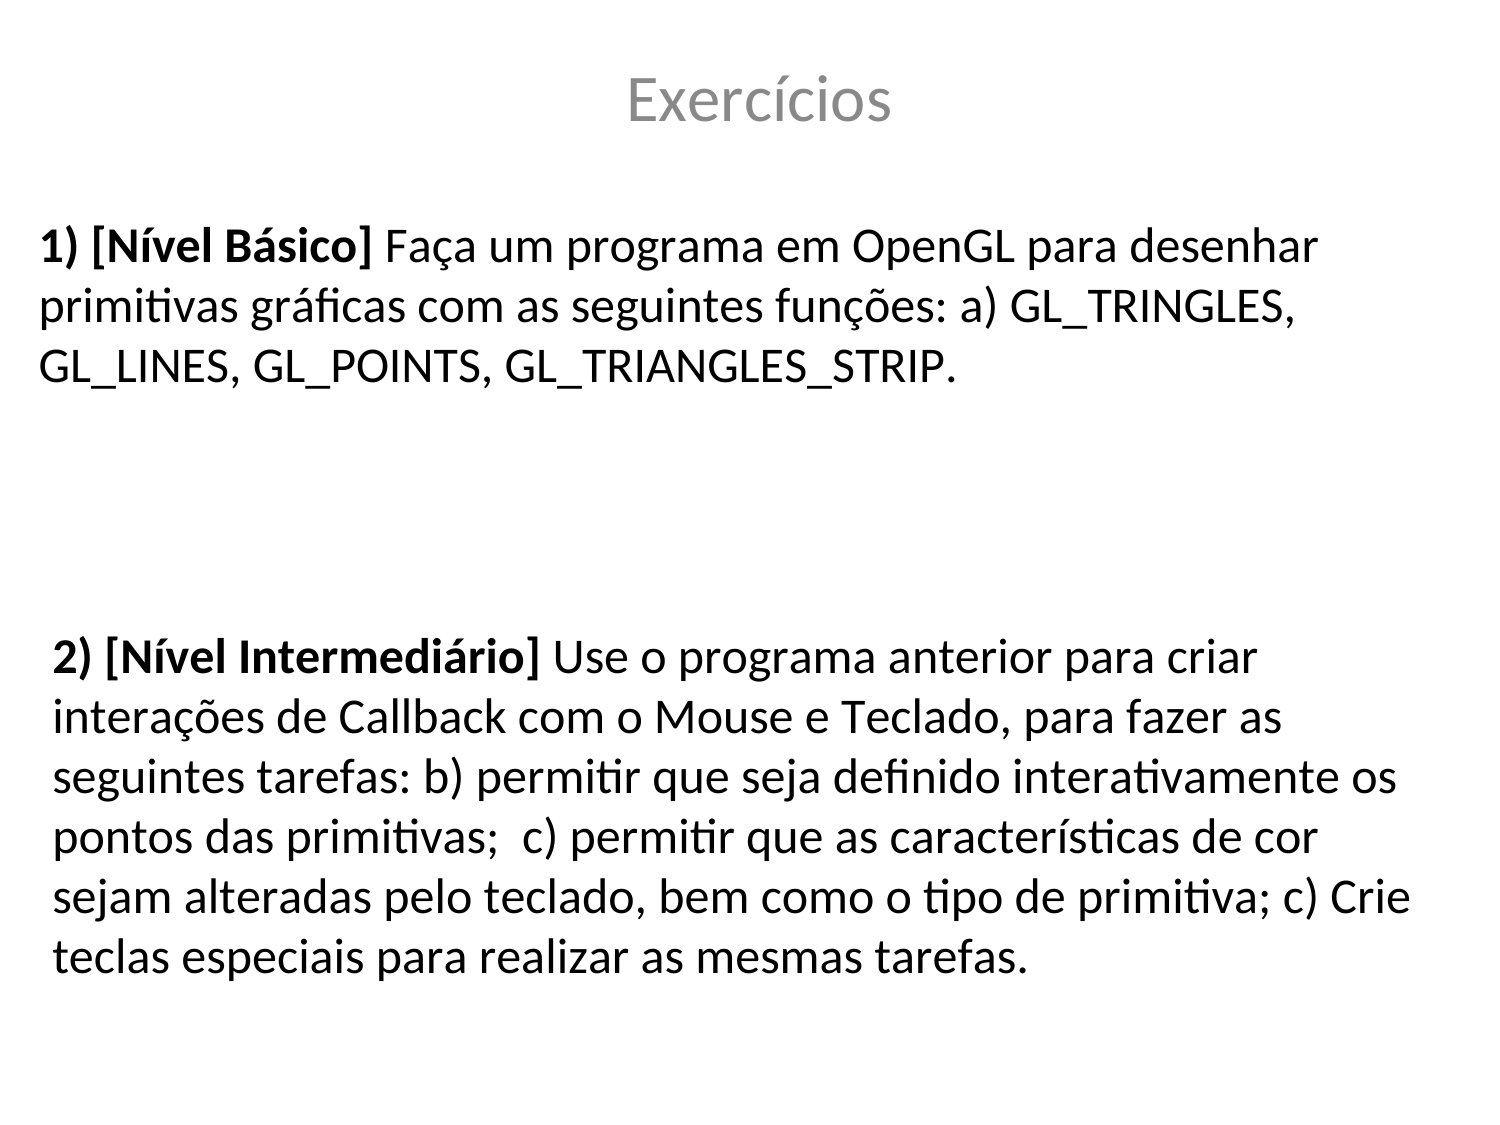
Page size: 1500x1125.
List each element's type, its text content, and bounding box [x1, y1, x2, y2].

text_box 2) [Nível Intermediário] Use o programa anterior para criar interações de Callback com o Mouse e Teclado, para fazer as seguintes tarefas: b) permitir que seja definido interativamente os pontos das primitivas; c) permitir que as características de cor sejam alteradas pelo teclado, bem como o tipo de primitiva; c) Crie teclas especiais para realizar as mesmas tarefas. [37, 520, 1430, 1088]
title 1) [Nível Básico] Faça um programa em OpenGL para desenhar primitivas gráficas com as seguintes funções: a) GL_TRINGLES, GL_LINES, GL_POINTS, GL_TRIANGLES_STRIP. [23, 174, 1418, 430]
text_box Exercícios [234, 46, 1285, 188]
